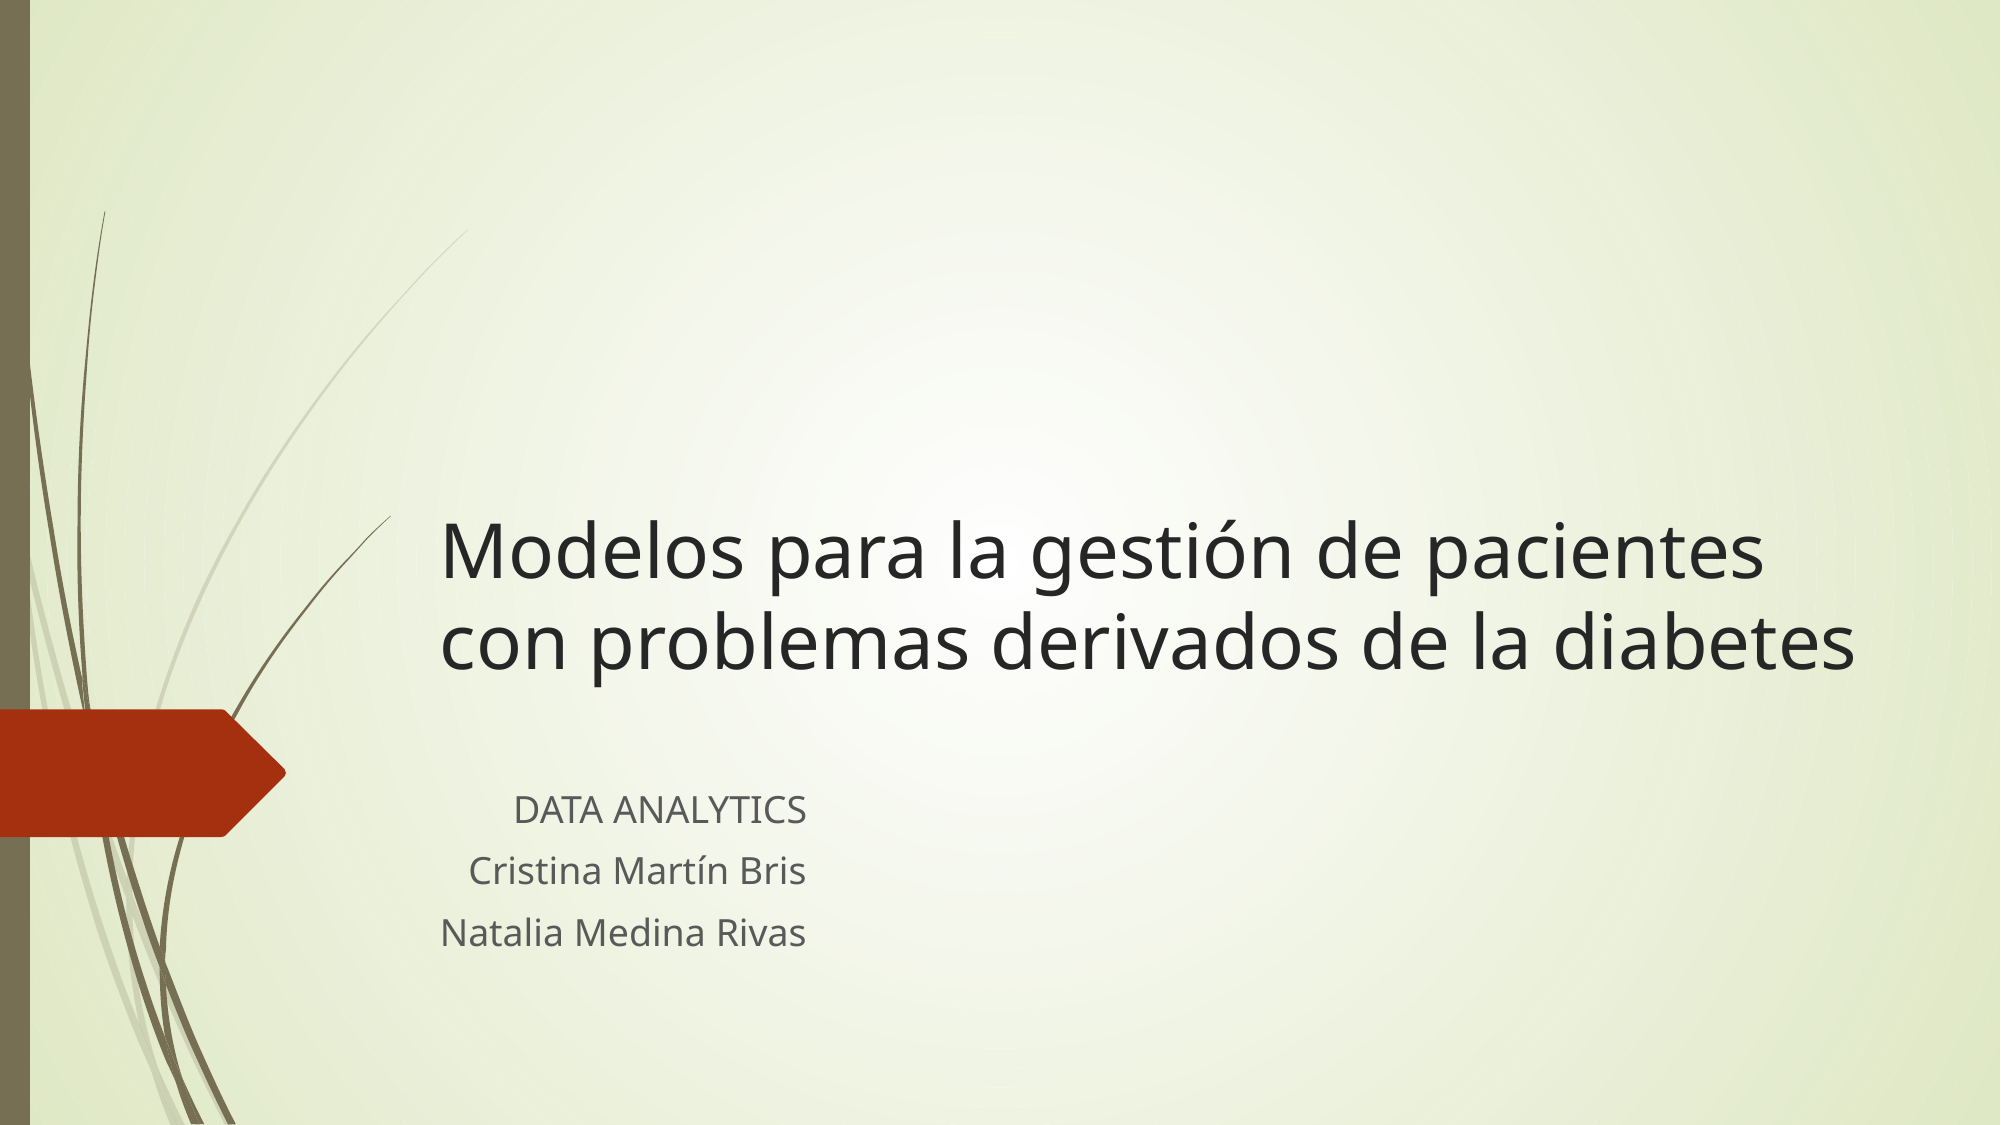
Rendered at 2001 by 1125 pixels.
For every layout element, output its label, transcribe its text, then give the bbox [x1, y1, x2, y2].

title Modelos para la gestión de pacientes con problemas derivados de la diabetes [424, 412, 1888, 783]
subtitle DATA ANALYTICS Cristina Martín Bris Natalia Medina Rivas [424, 783, 1888, 969]
